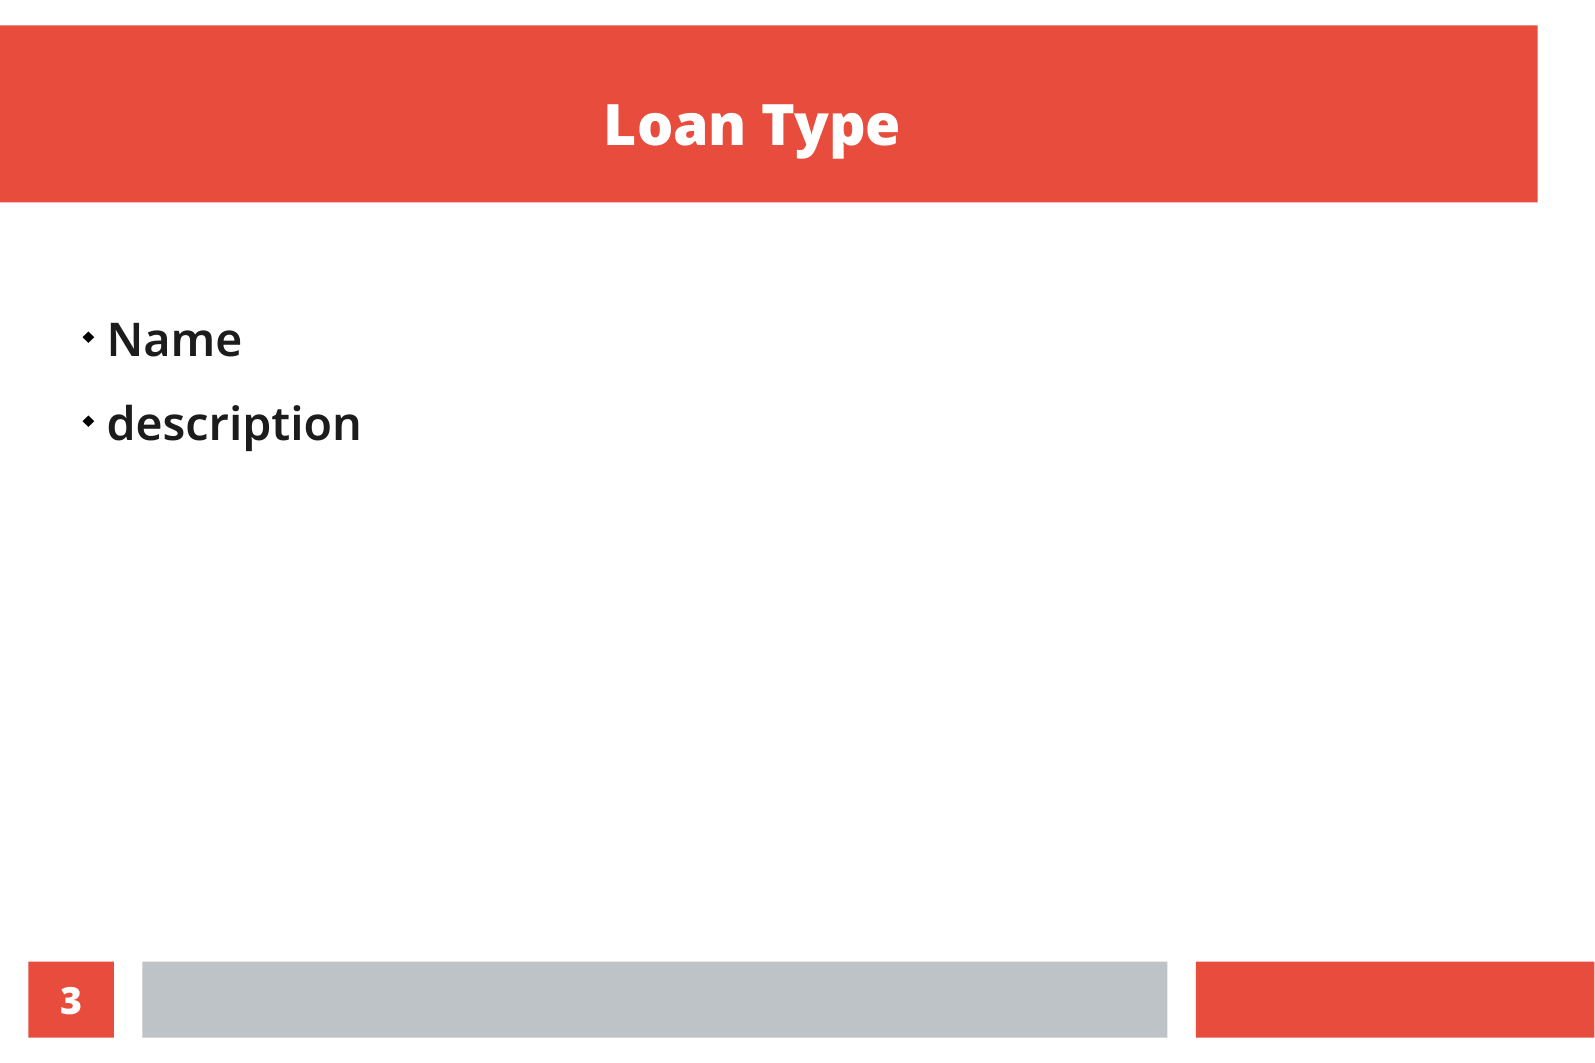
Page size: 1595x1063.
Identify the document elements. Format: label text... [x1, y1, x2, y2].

title Loan Type [456, 35, 1595, 162]
list Name description [82, 307, 1512, 922]
